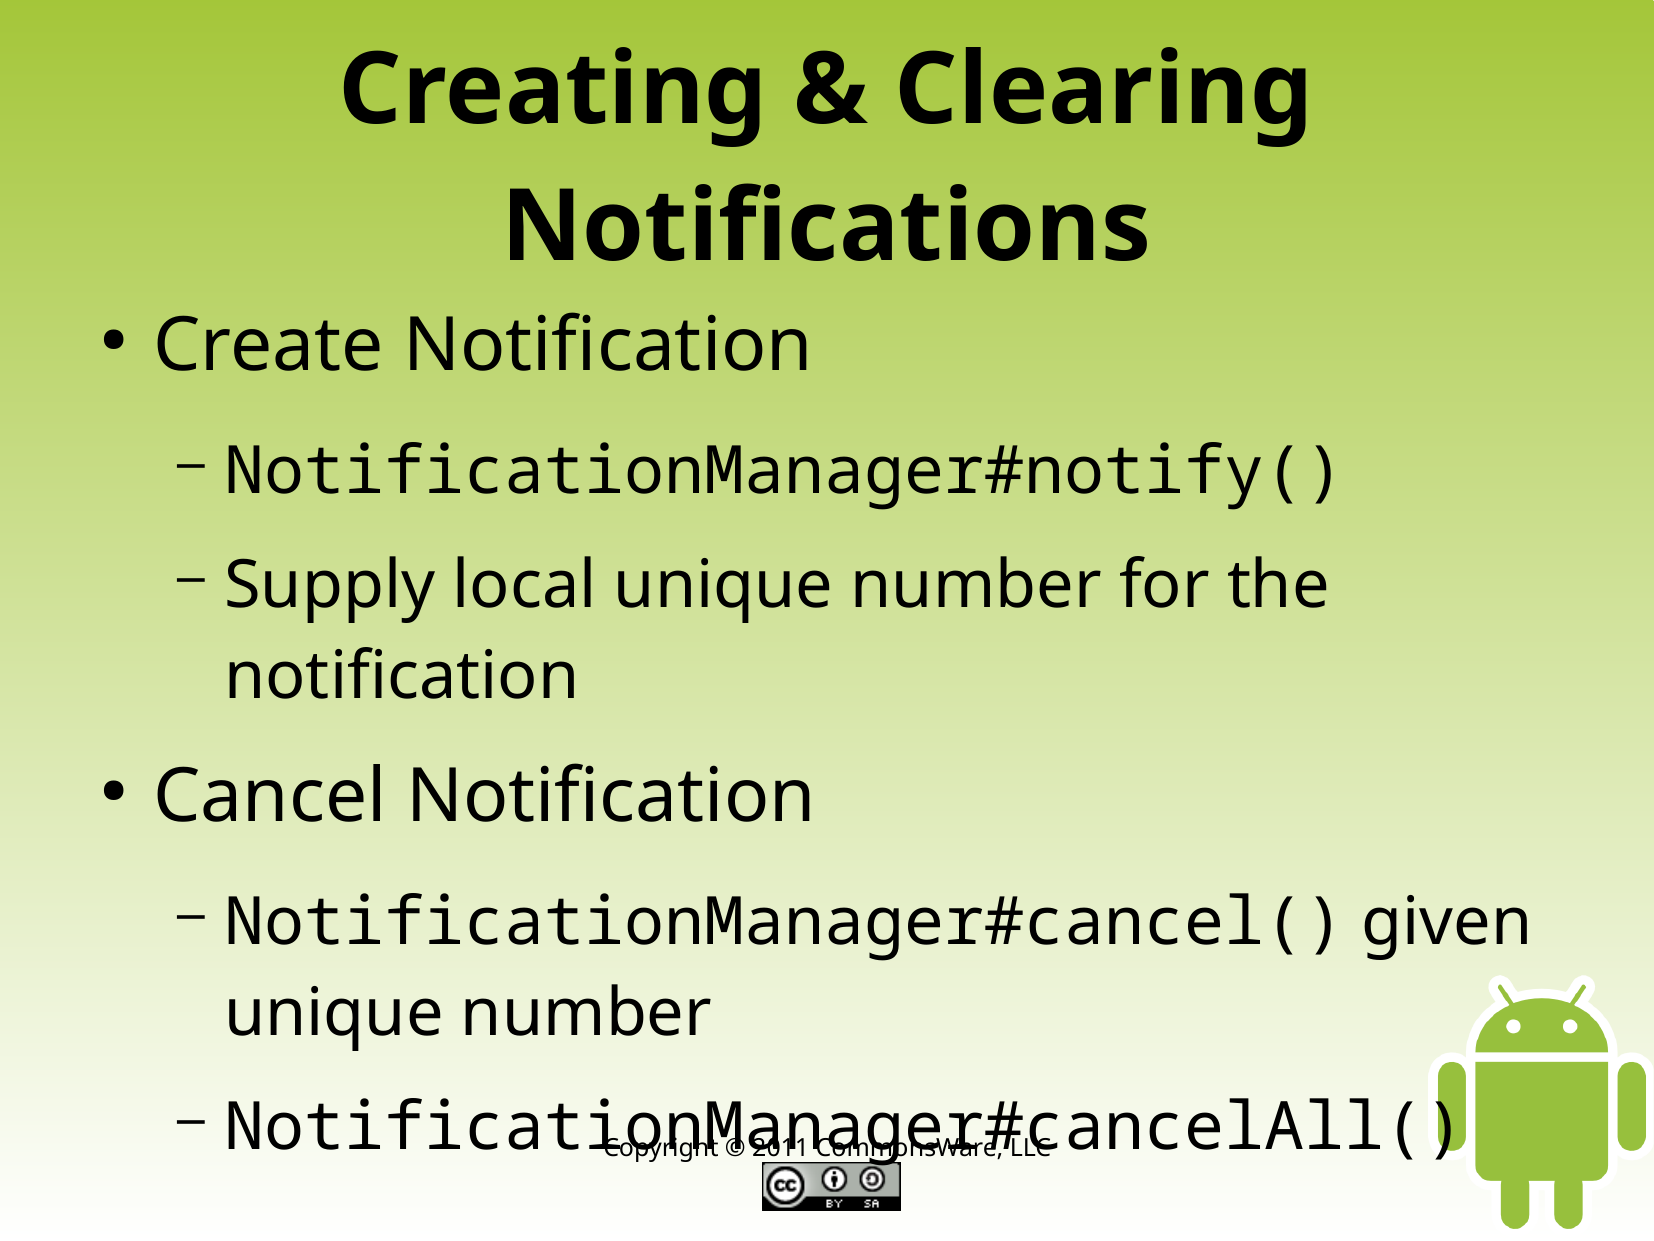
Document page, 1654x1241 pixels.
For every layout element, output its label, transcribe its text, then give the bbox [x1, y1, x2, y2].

title Creating & Clearing Notifications [82, 49, 1571, 257]
picture [762, 1162, 901, 1211]
picture [1428, 975, 1654, 1238]
list Create Notification NotificationManager#notify() Supply local unique number for the notification Cancel Notification NotificationManager#cancel() given unique number NotificationManager#cancelAll() [82, 290, 1571, 1109]
